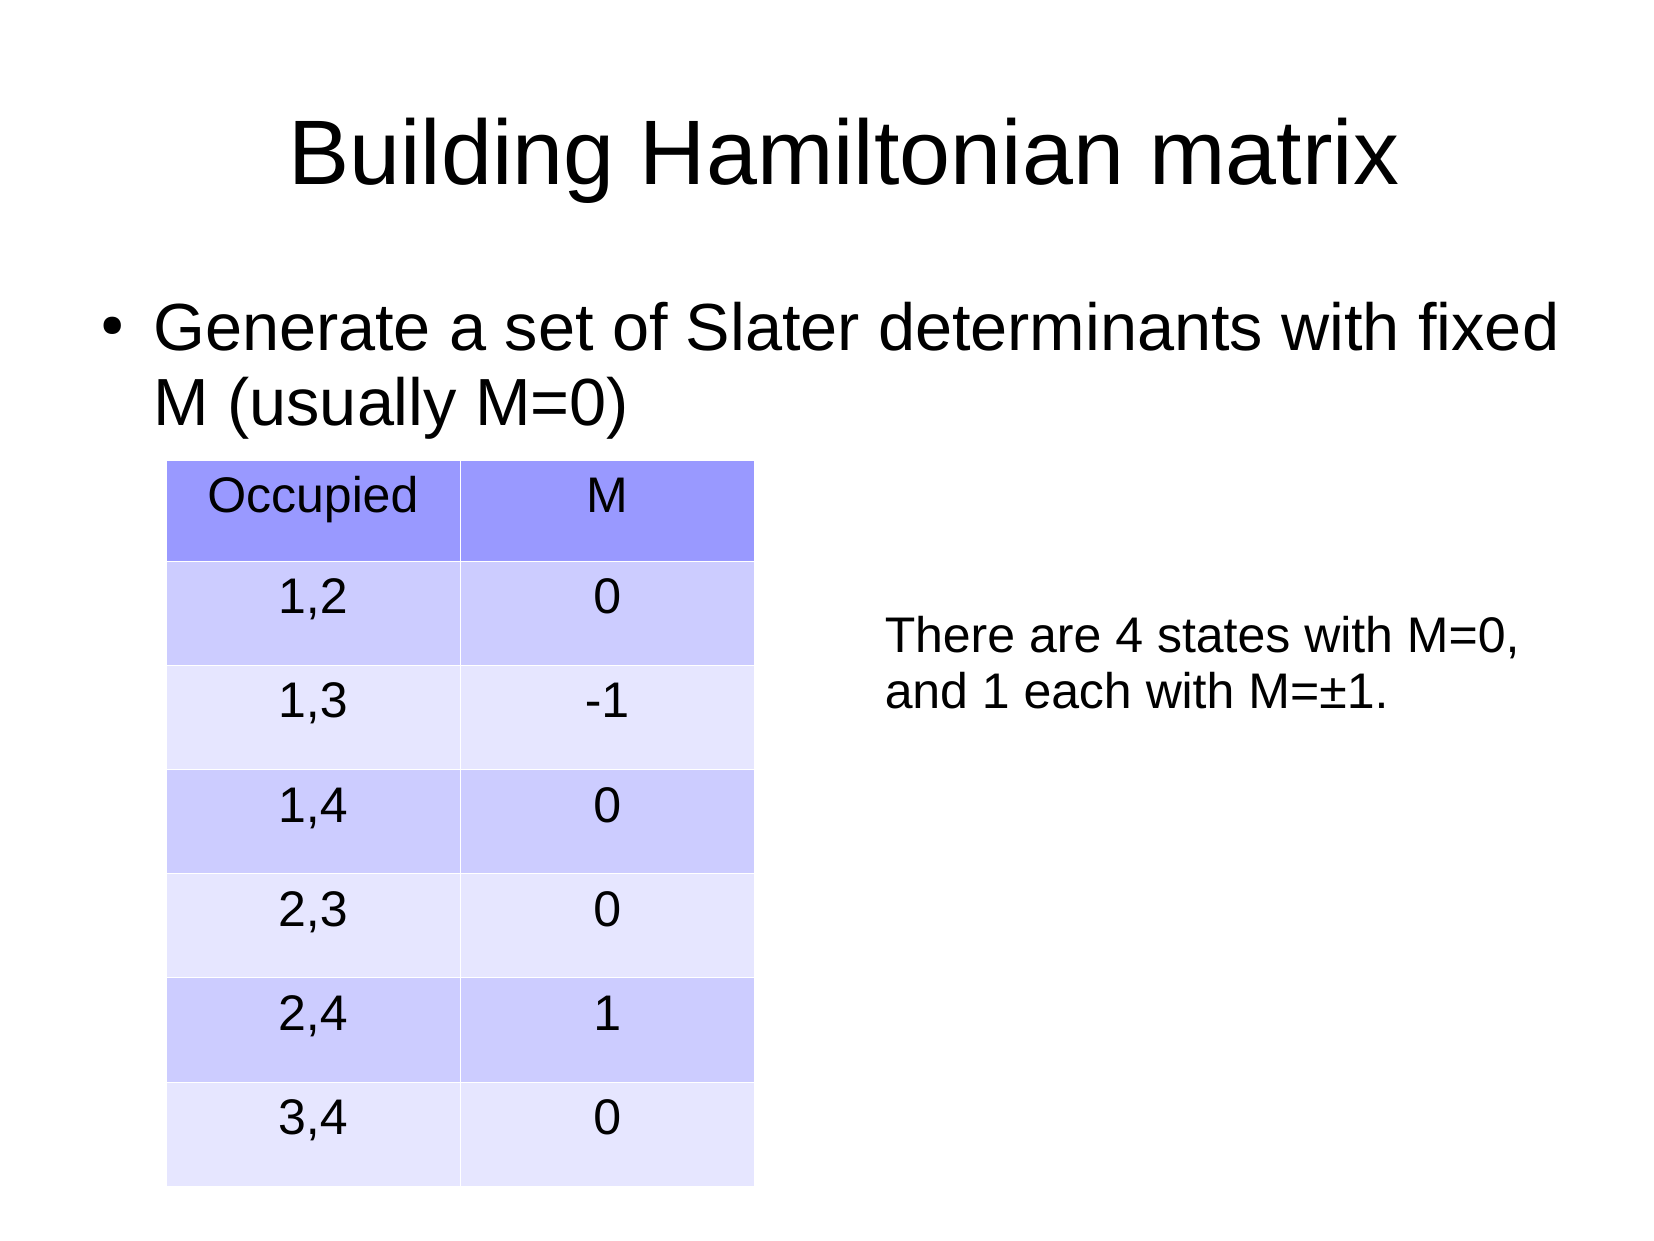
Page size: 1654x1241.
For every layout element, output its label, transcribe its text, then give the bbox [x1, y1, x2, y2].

table_cell 0 [461, 770, 754, 873]
list Generate a set of Slater determinants with fixed M (usually M=0) [82, 290, 1571, 1010]
table_header Occupied [167, 461, 460, 561]
table_cell 0 [461, 1083, 754, 1186]
table_cell 2,3 [167, 874, 460, 977]
table_cell 1,4 [167, 770, 460, 873]
table_cell 0 [461, 562, 754, 665]
table_cell 3,4 [167, 1083, 460, 1186]
title Building Hamiltonian matrix [82, 49, 1571, 257]
table_cell 0 [461, 874, 754, 977]
table_cell 1 [461, 978, 754, 1082]
table_cell -1 [461, 666, 754, 769]
text_box There are 4 states with M=0, and 1 each with M=±1. [870, 600, 1591, 783]
table_cell 1,3 [167, 666, 460, 769]
table_cell 2,4 [167, 978, 460, 1082]
table_cell 1,2 [167, 562, 460, 665]
table_header M [461, 461, 754, 561]
